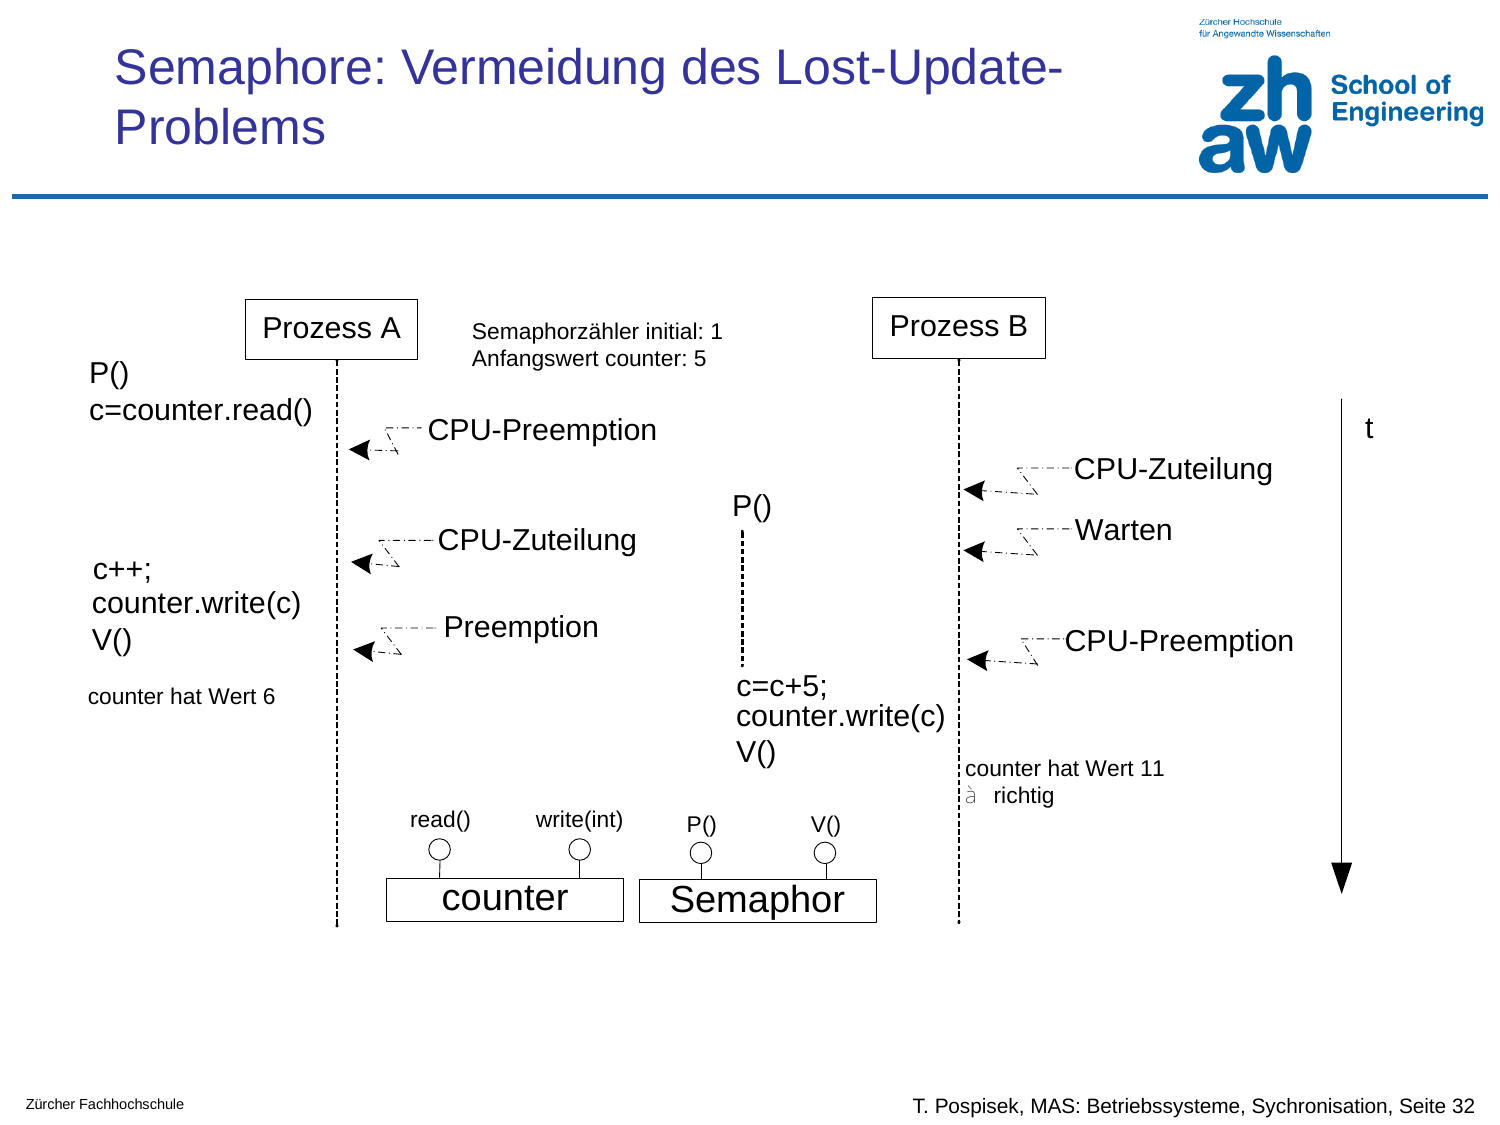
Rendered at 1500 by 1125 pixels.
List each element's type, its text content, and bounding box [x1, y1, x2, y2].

picture [75, 289, 1419, 938]
picture [1199, 19, 1483, 173]
title Semaphore: Vermeidung des Lost-Update-Problems [99, 50, 1182, 163]
